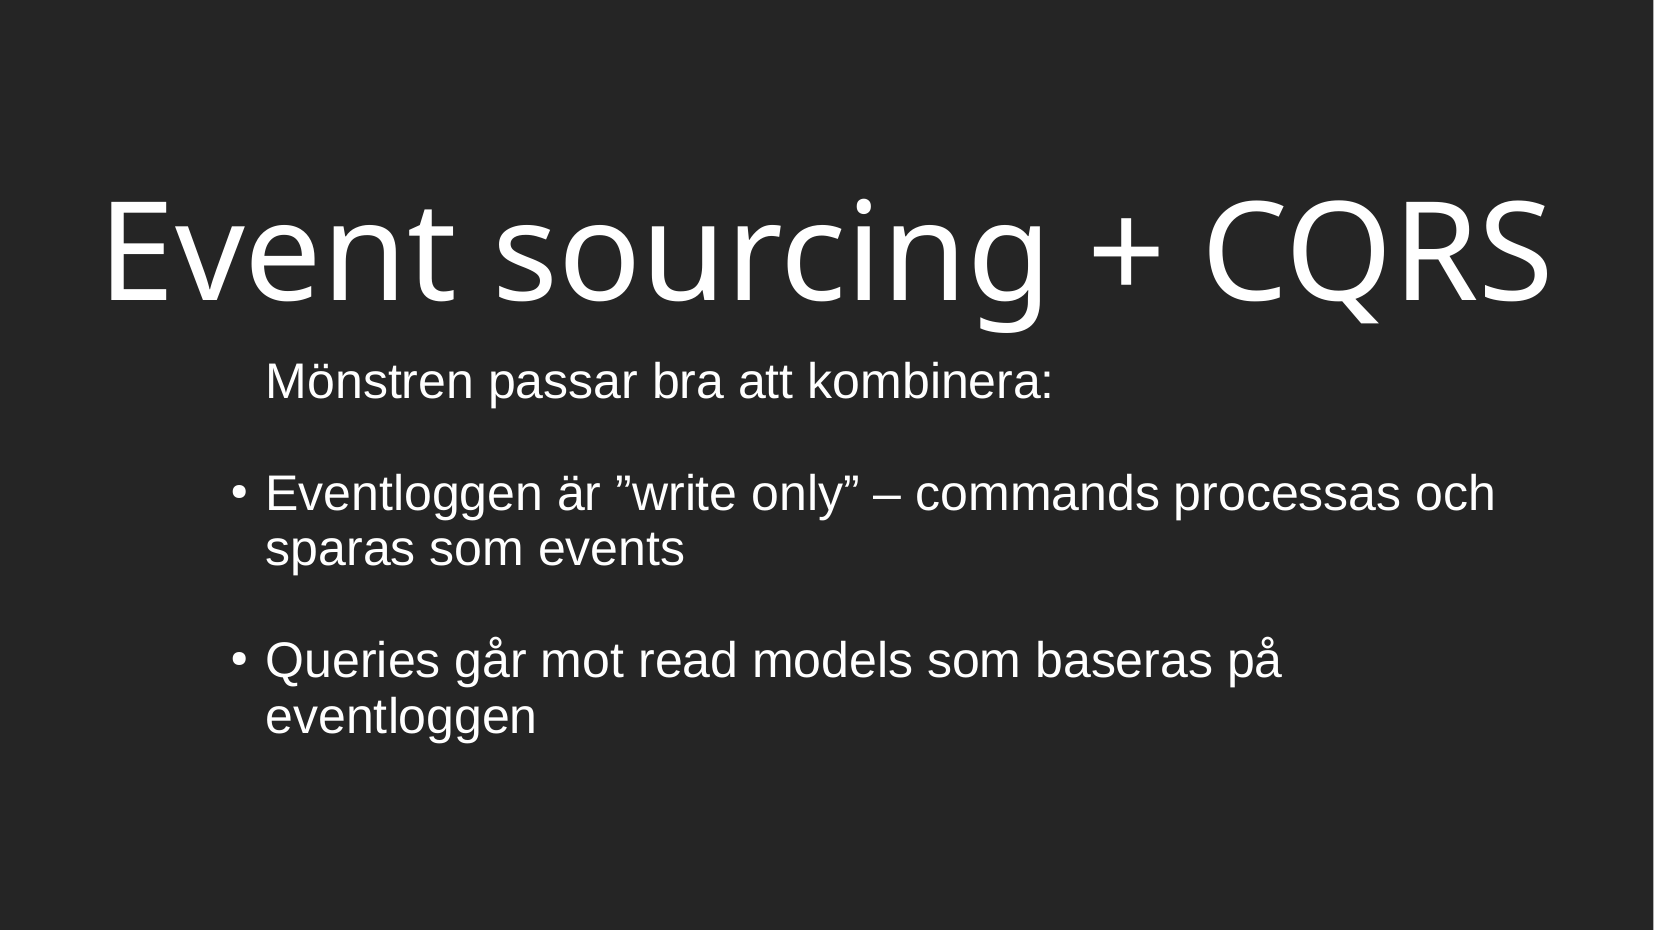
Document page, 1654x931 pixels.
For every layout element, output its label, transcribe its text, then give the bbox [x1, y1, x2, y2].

title Event sourcing + CQRS [82, 140, 1571, 355]
text_box Mönstren passar bra att kombinera: Eventloggen är ”write only” – commands processas och sparas som events Queries går mot read models som baseras på eventloggen [230, 353, 1501, 856]
